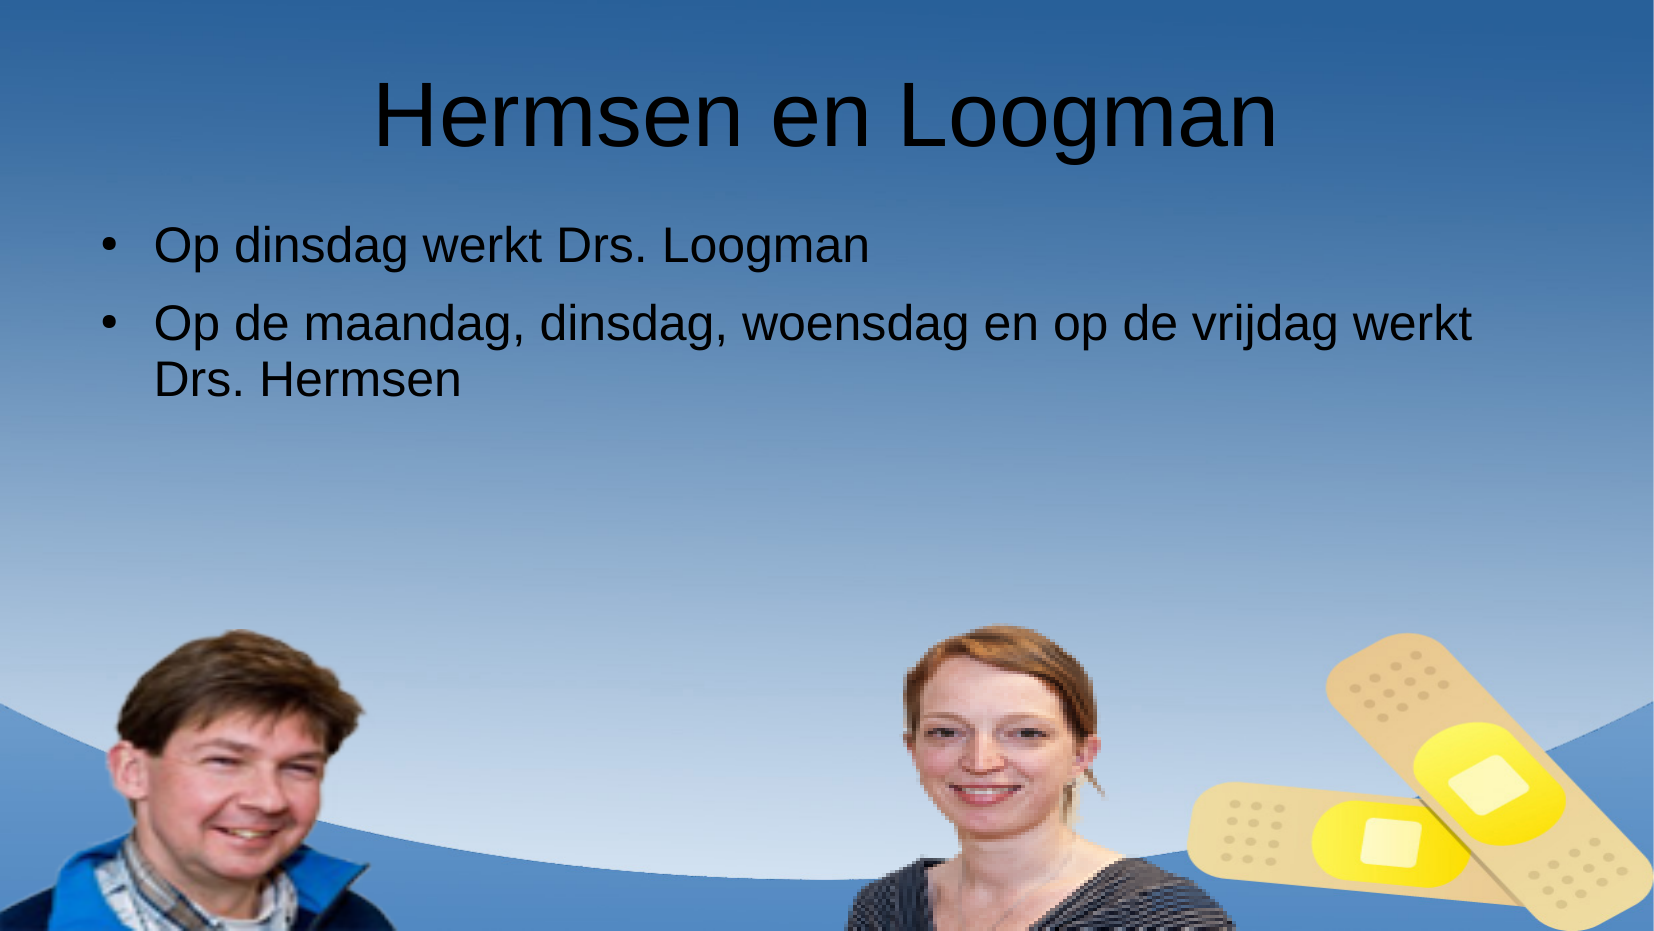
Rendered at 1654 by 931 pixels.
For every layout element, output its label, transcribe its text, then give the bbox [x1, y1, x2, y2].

title Hermsen en Loogman [82, 37, 1571, 193]
picture [0, 0, 1654, 931]
list Op dinsdag werkt Drs. Loogman Op de maandag, dinsdag, woensdag en op de vrijdag werkt Drs. Hermsen [82, 217, 1571, 758]
